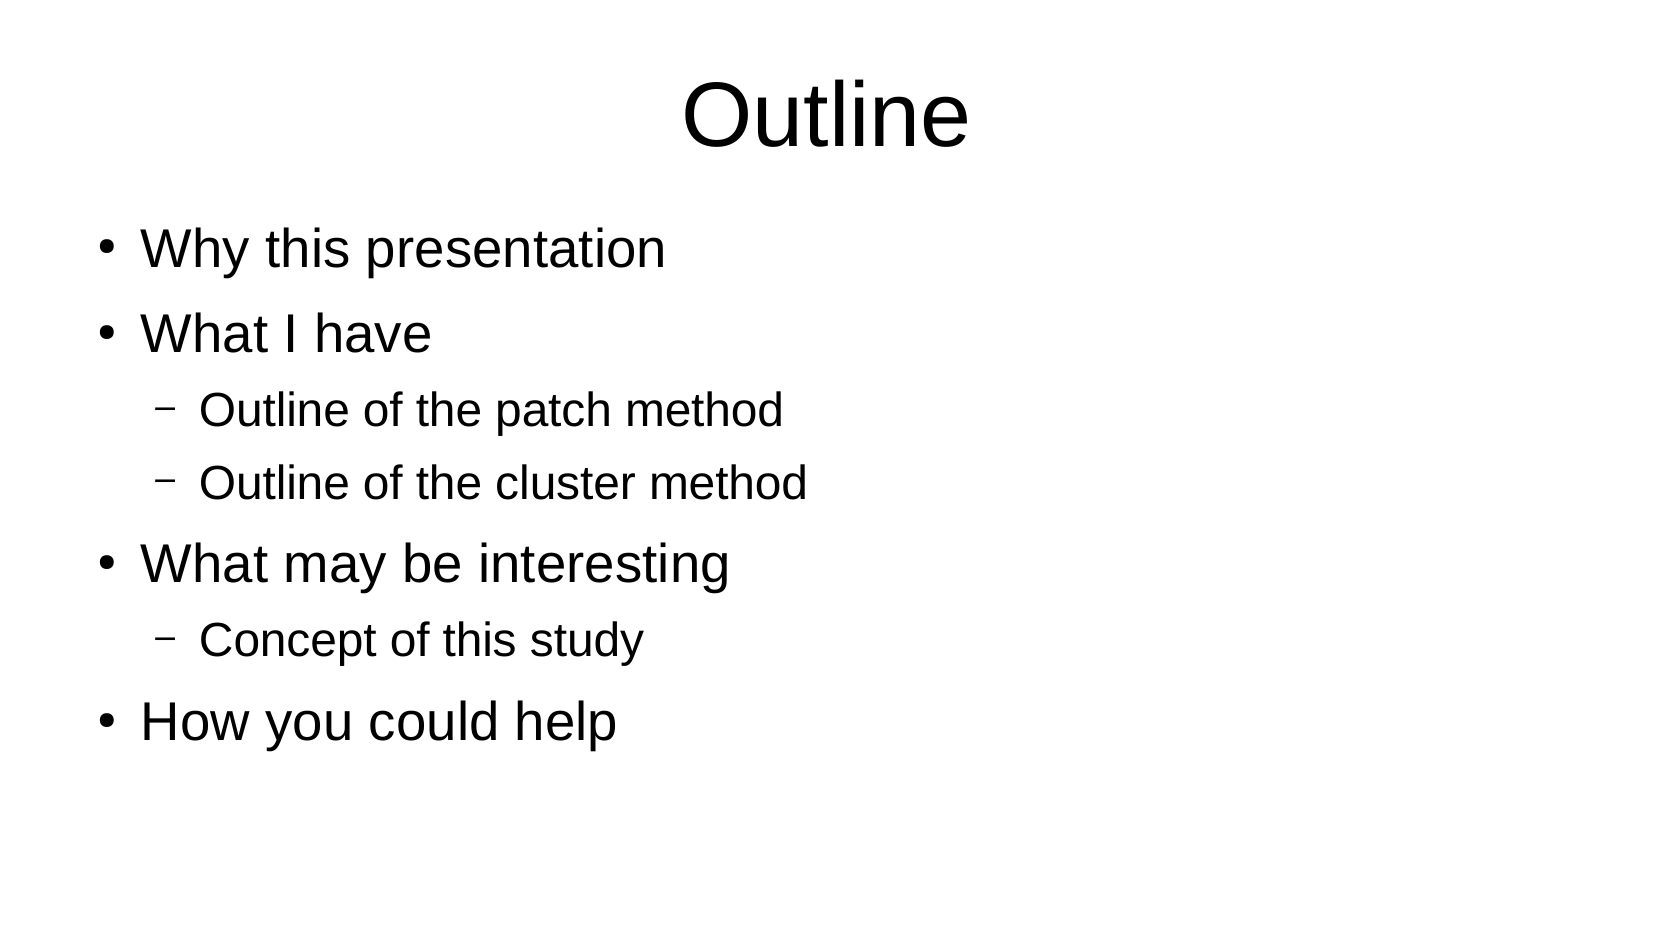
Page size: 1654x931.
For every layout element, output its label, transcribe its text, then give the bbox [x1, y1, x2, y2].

list Why this presentation What I have Outline of the patch method Outline of the cluster method What may be interesting Concept of this study How you could help [82, 217, 1571, 758]
title Outline [82, 37, 1571, 193]
